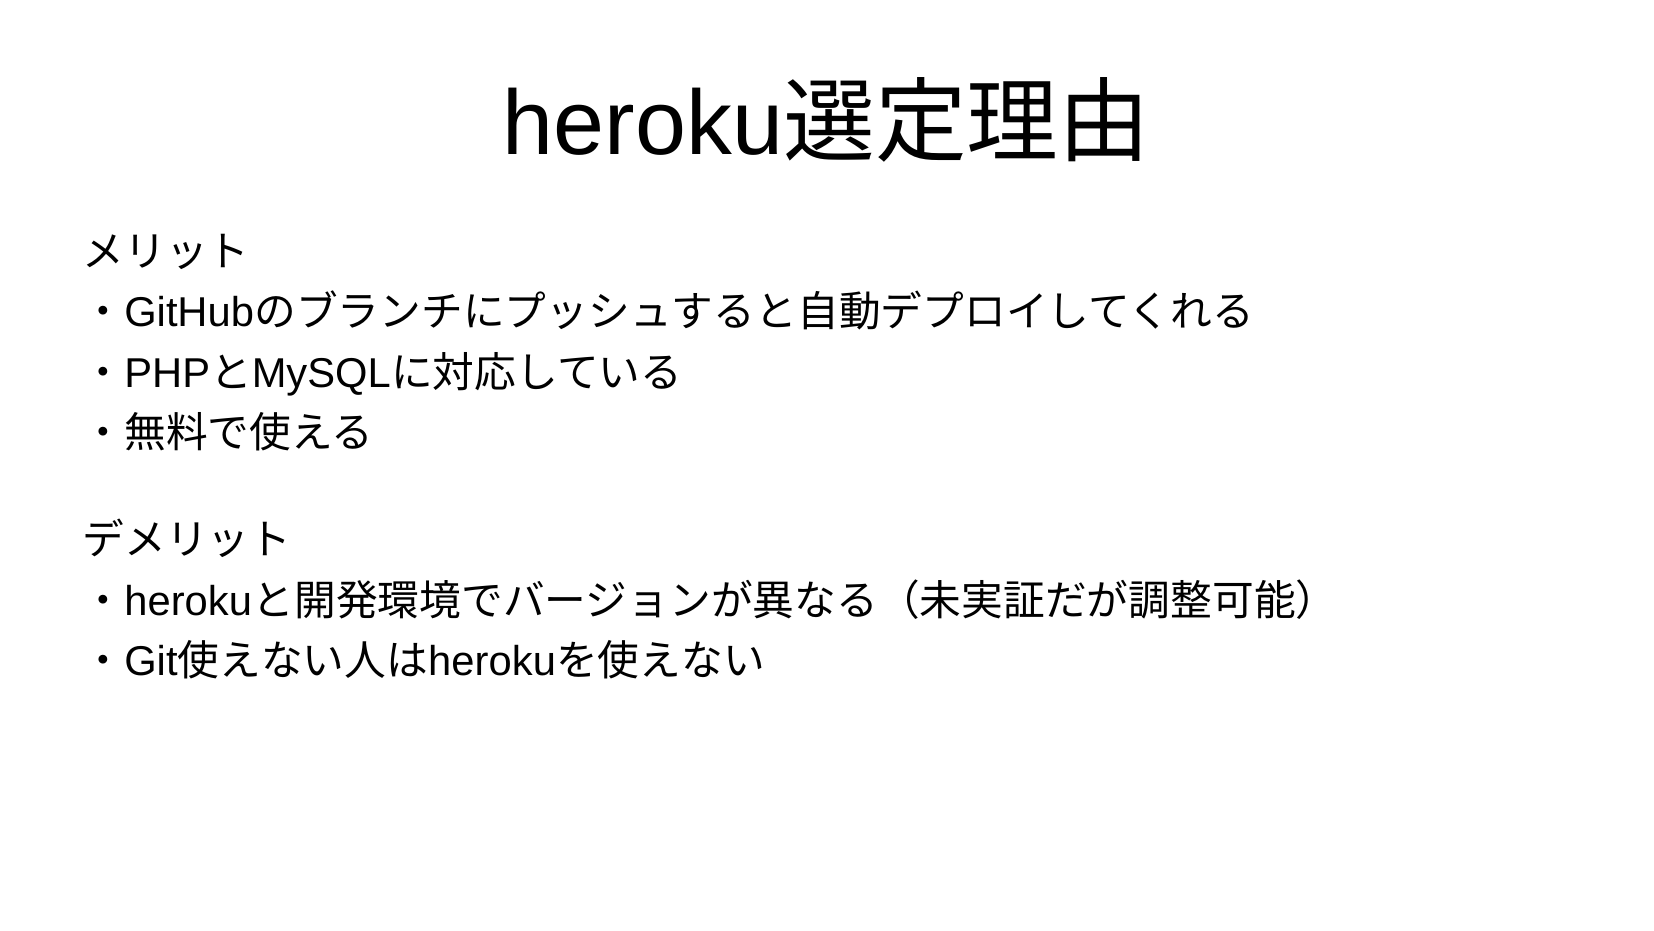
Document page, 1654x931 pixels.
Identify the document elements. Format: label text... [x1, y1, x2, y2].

title heroku選定理由 [82, 37, 1571, 193]
subtitle メリット ・GitHubのブランチにプッシュすると自動デプロイしてくれる ・PHPとMySQLに対応している ・無料で使える デメリット ・herokuと開発環境でバージョンが異なる（未実証だが調整可能） ・Git使えない人はherokuを使えない [82, 217, 1571, 758]
